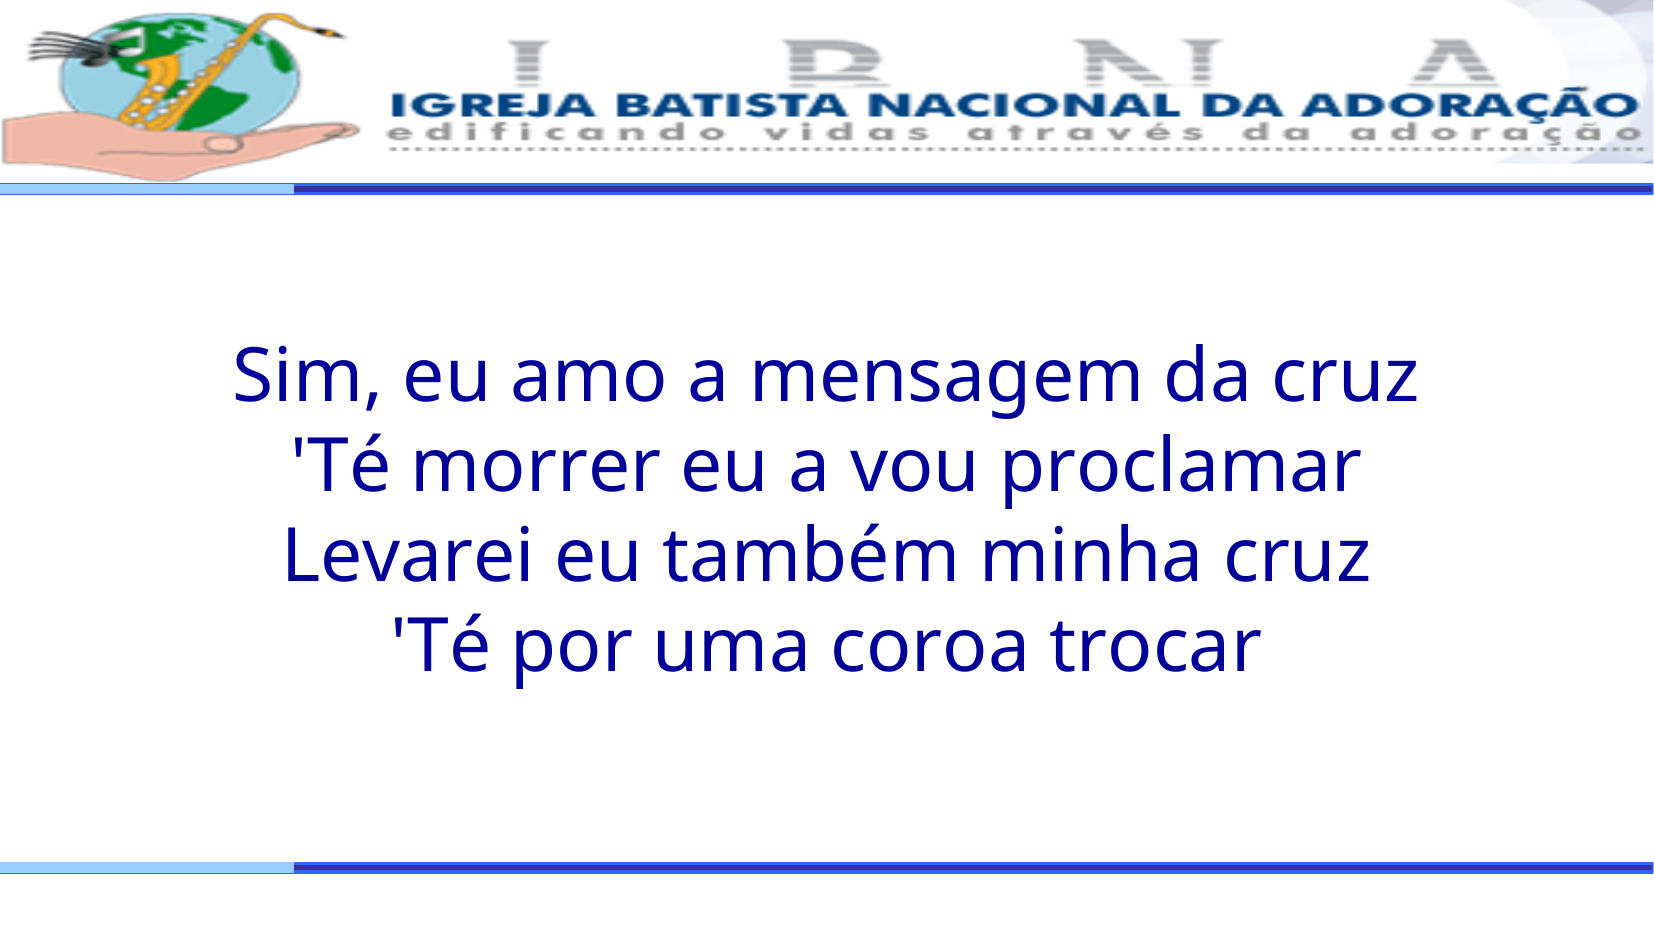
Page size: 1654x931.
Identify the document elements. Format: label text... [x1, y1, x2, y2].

chart [0, 194, 1654, 204]
chart [0, 0, 1654, 184]
text_box [0, 184, 1654, 194]
text_box [0, 863, 1654, 872]
text_box Sim, eu amo a mensagem da cruz 'Té morrer eu a vou proclamar Levarei eu também minha cruz 'Té por uma coroa trocar [0, 318, 1654, 795]
